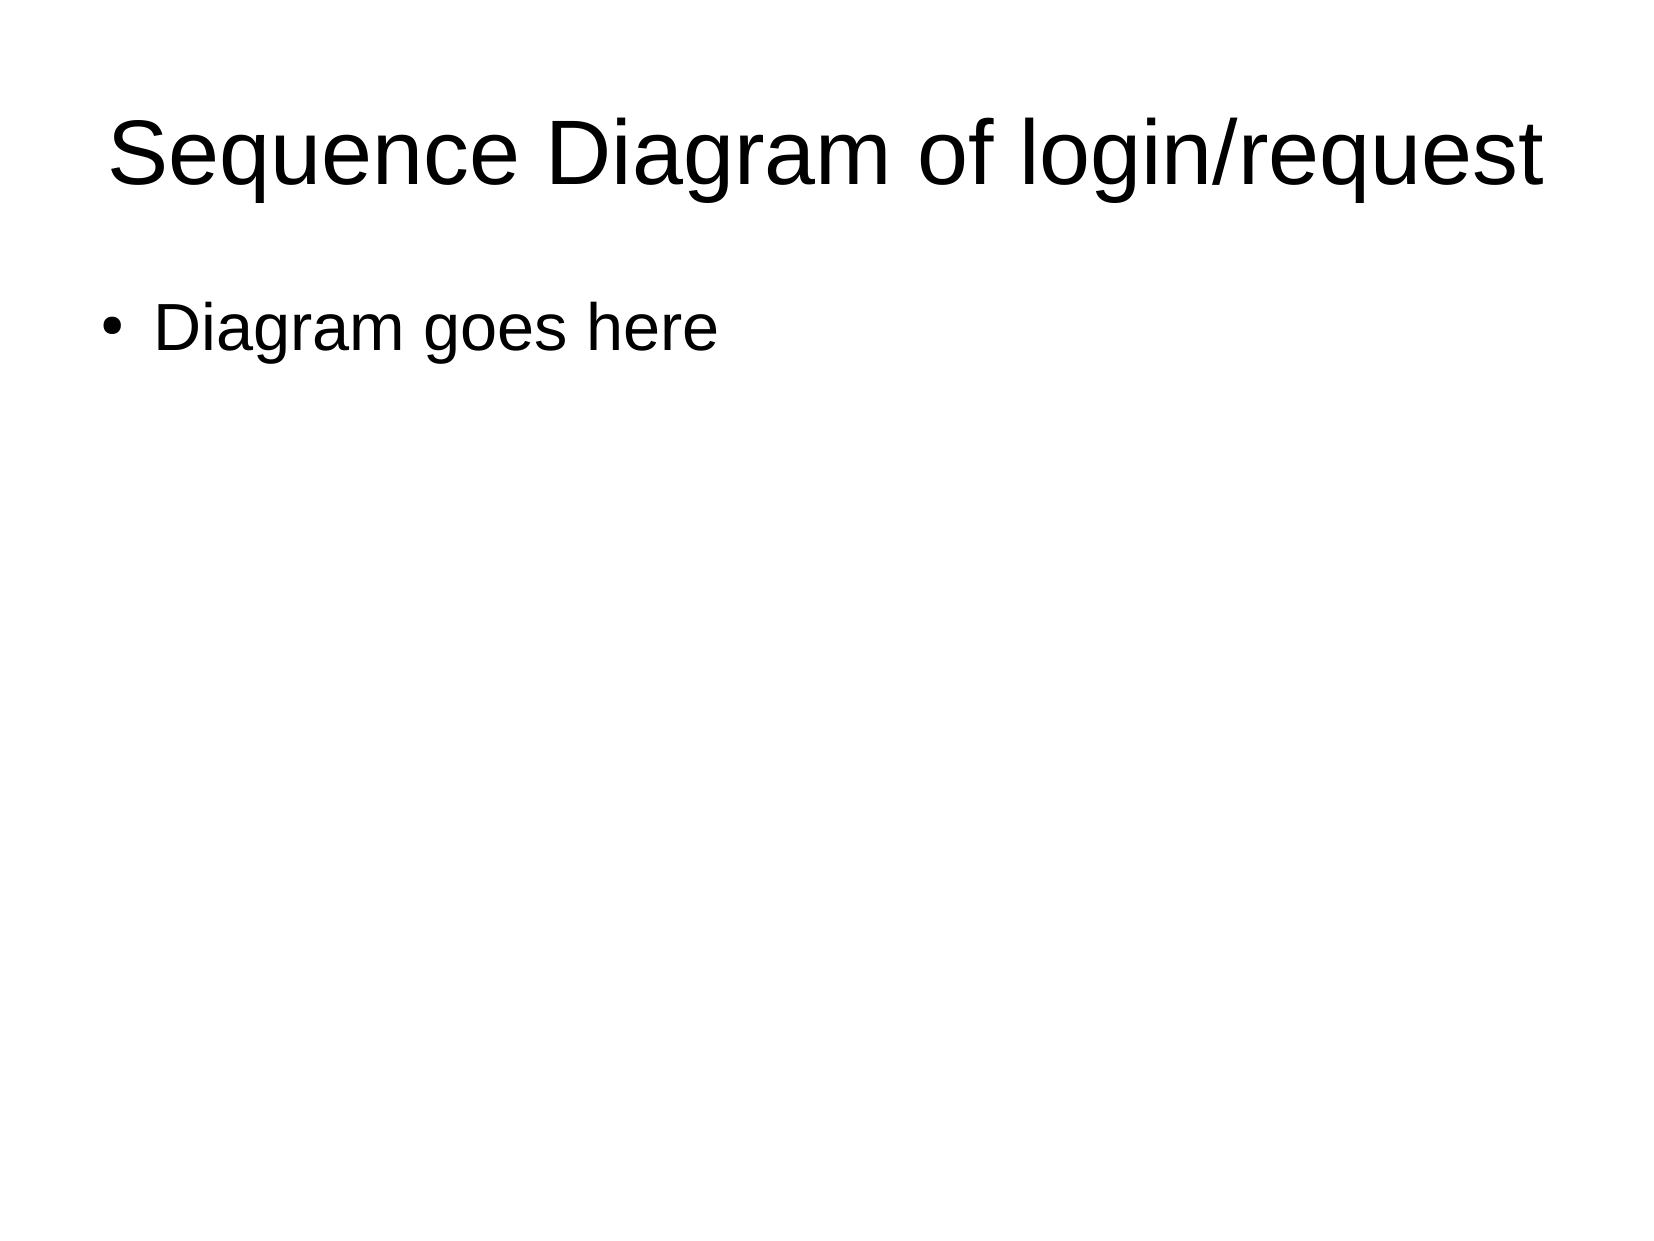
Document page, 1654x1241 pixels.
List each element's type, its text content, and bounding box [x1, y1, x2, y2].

title Sequence Diagram of login/request [82, 49, 1571, 257]
list Diagram goes here [82, 290, 1571, 1010]
